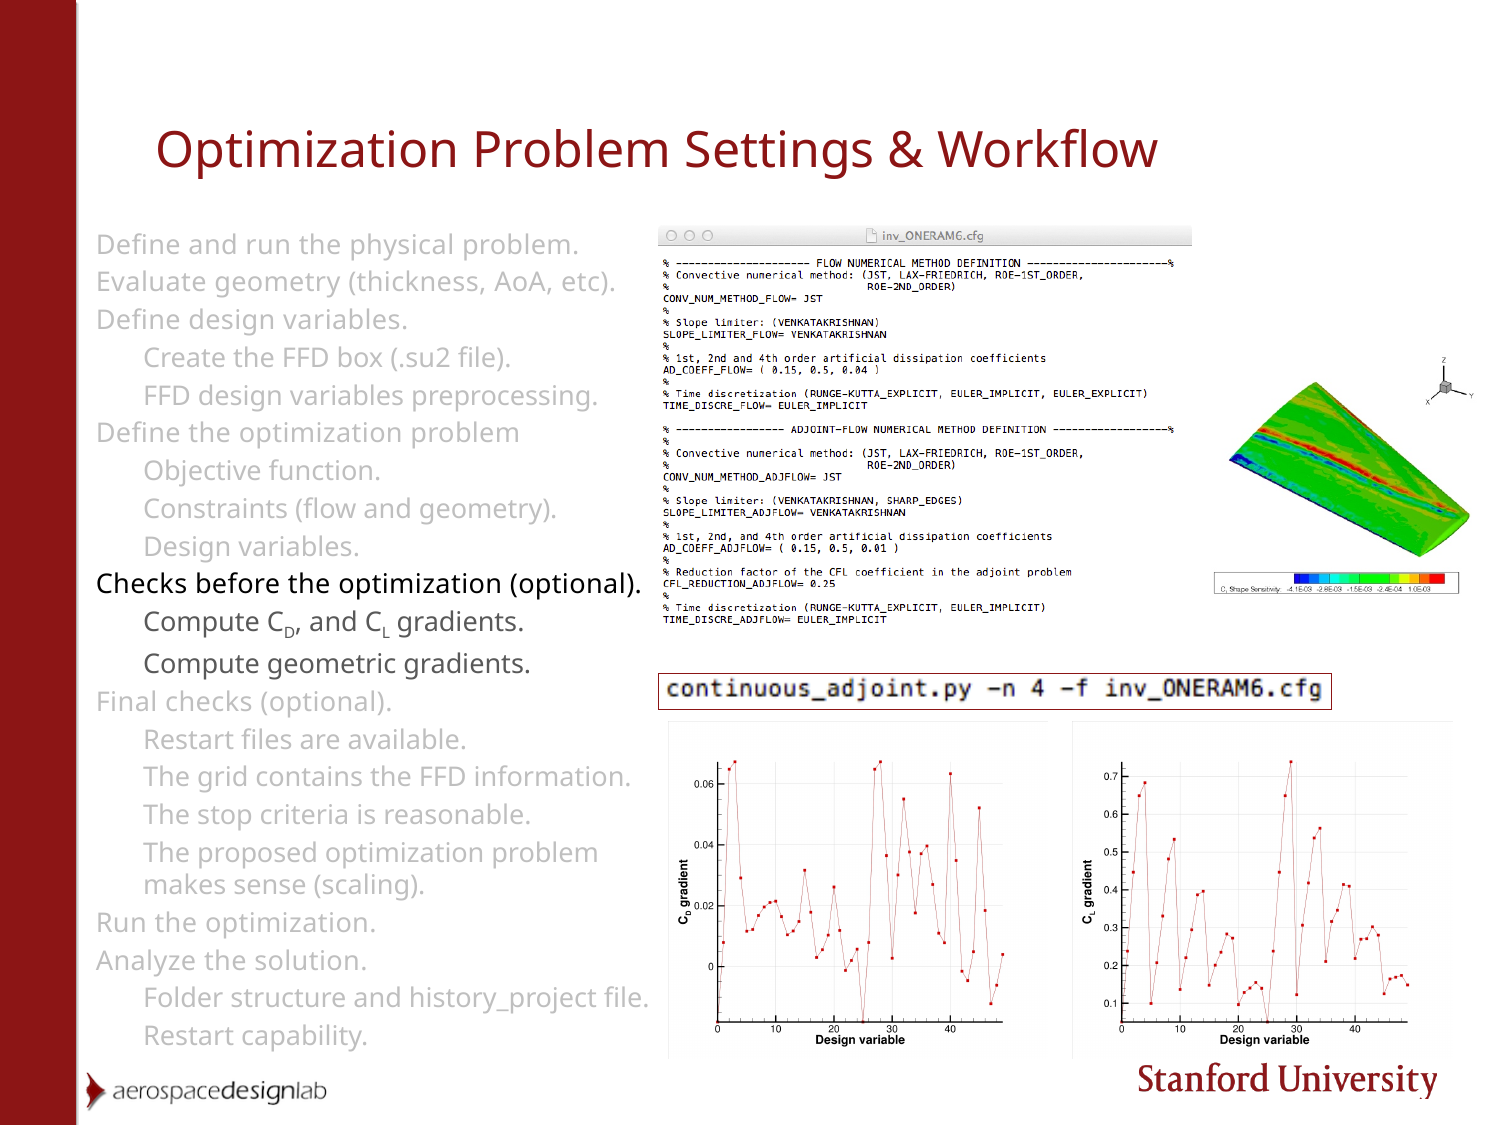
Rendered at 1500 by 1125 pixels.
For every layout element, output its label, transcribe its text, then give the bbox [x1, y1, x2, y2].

picture [679, 225, 1488, 629]
text_box Define and run the physical problem. Evaluate geometry (thickness, AoA, etc). Define design variables. Create the FFD box (.su2 file). FFD design variables preprocessing. Define the optimization problem Objective function. Constraints (flow and geometry). Design variables. Checks before the optimization (optional). Compute CD, and CL gradients. Compute geometric gradients. Final checks (optional). Restart files are available. The grid contains the FFD information. The stop criteria is reasonable. The proposed optimization problem makes sense (scaling). Run the optimization. Analyze the solution. Folder structure and history_project file. Restart capability. [95, 219, 679, 1081]
picture [1072, 721, 1453, 1059]
picture [679, 673, 1332, 710]
picture [679, 721, 1048, 1059]
text_box Optimization Problem Settings & Workflow [155, 78, 1420, 186]
picture [82, 1071, 330, 1112]
